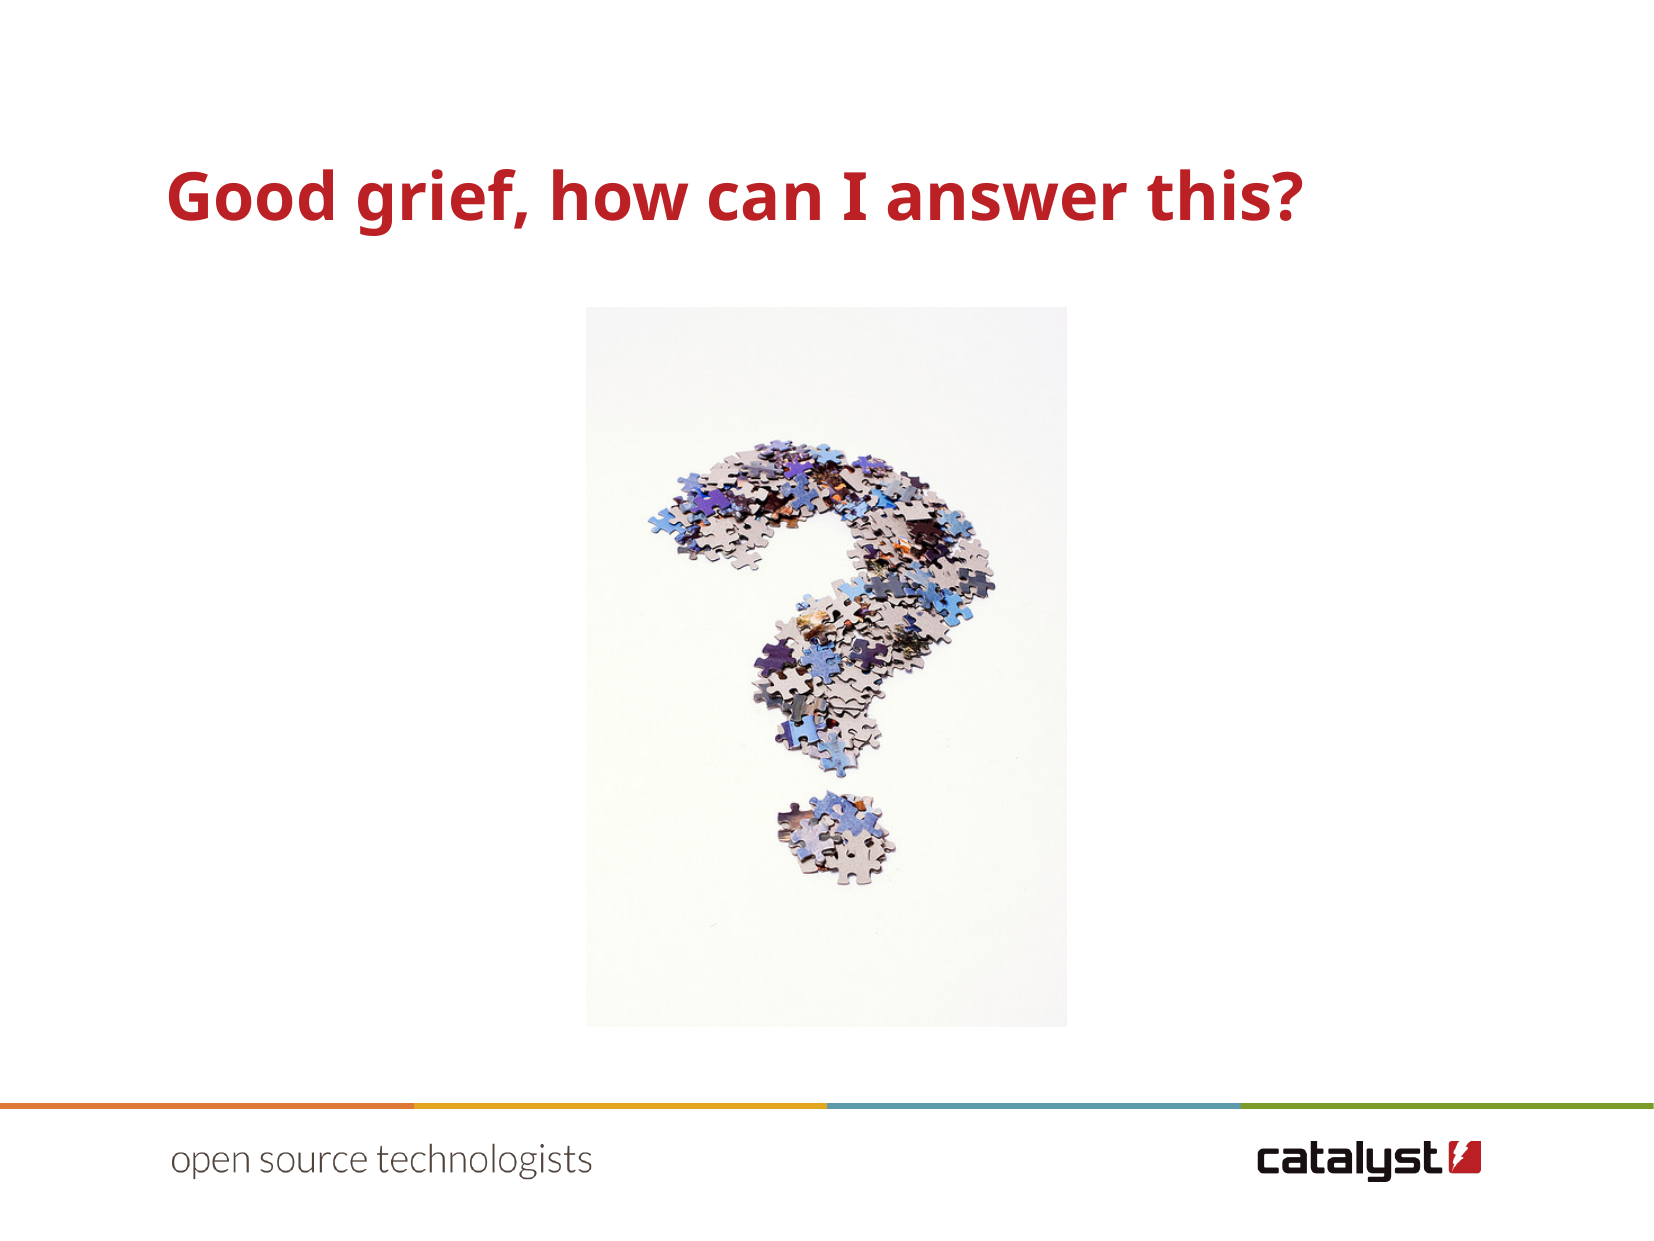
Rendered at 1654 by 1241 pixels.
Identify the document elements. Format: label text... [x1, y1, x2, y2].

picture [0, 1103, 1654, 1182]
picture [586, 307, 1067, 1027]
title Good grief, how can I answer this? [165, 90, 1489, 298]
